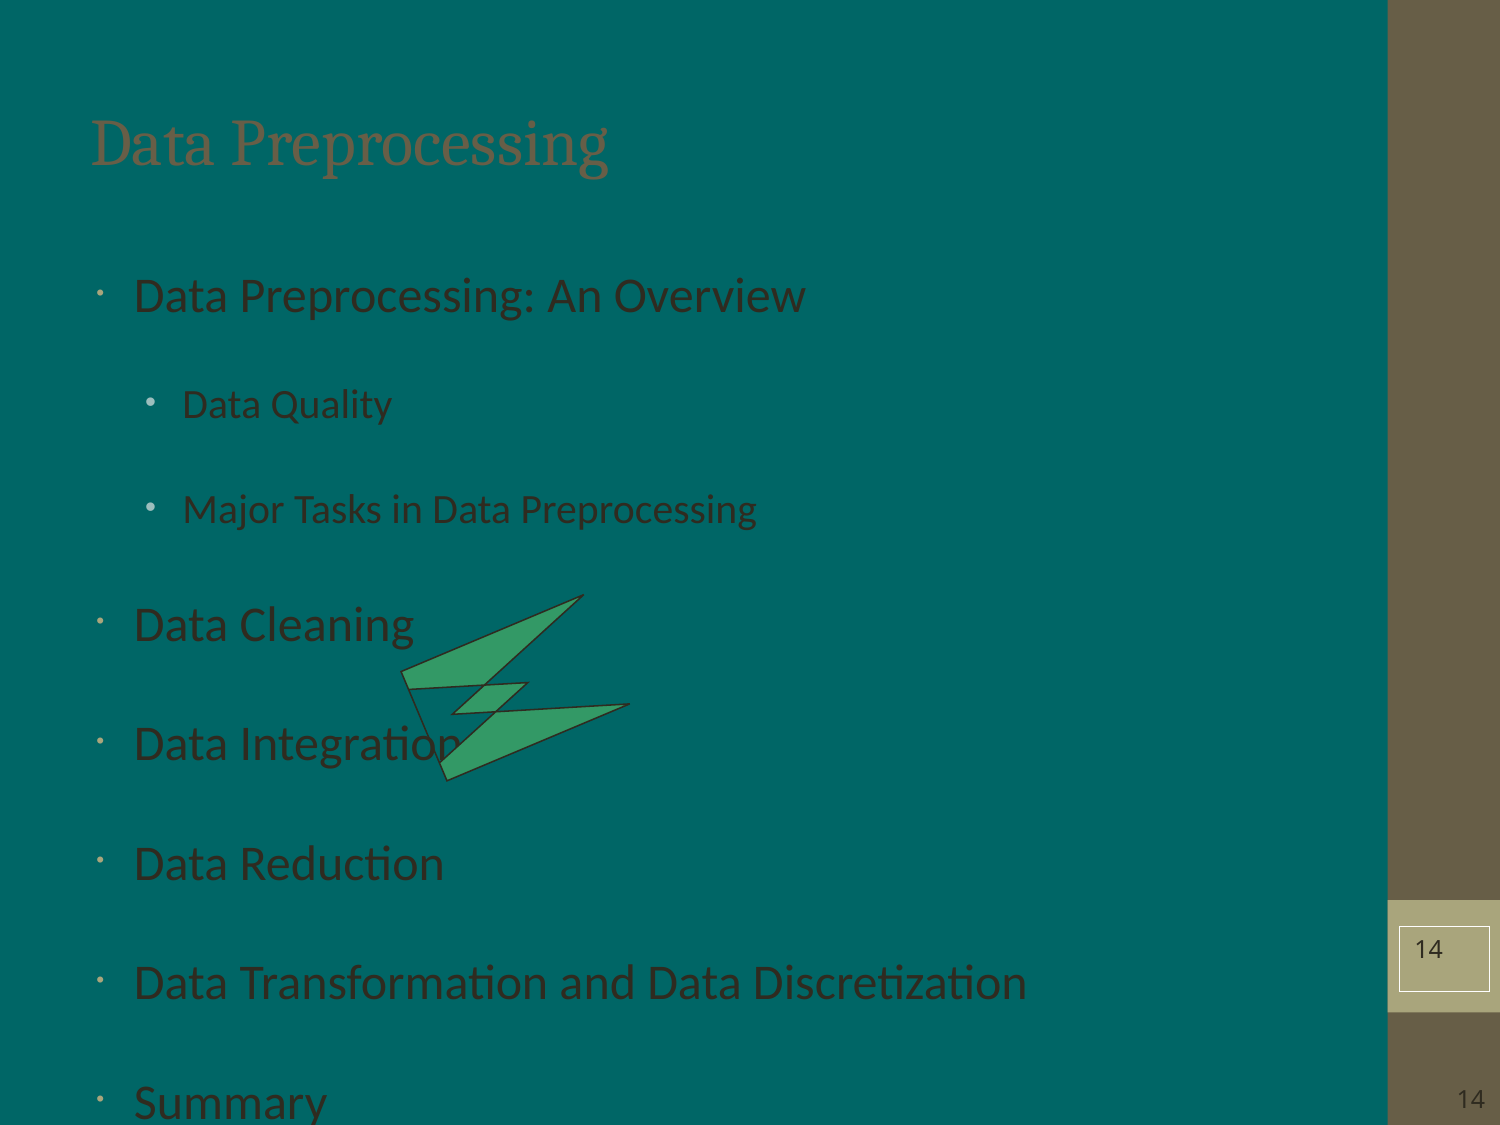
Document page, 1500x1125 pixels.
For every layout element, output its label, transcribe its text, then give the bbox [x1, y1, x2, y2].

slide_number <number> [1399, 926, 1490, 992]
title Data Preprocessing [75, 45, 1325, 224]
list Data Preprocessing: An Overview Data Quality Major Tasks in Data Preprocessing Data Cleaning Data Integration Data Reduction Data Transformation and Data Discretization Summary [62, 224, 1413, 1063]
text_box [401, 594, 630, 781]
text_box <number> [1187, 1062, 1500, 1125]
